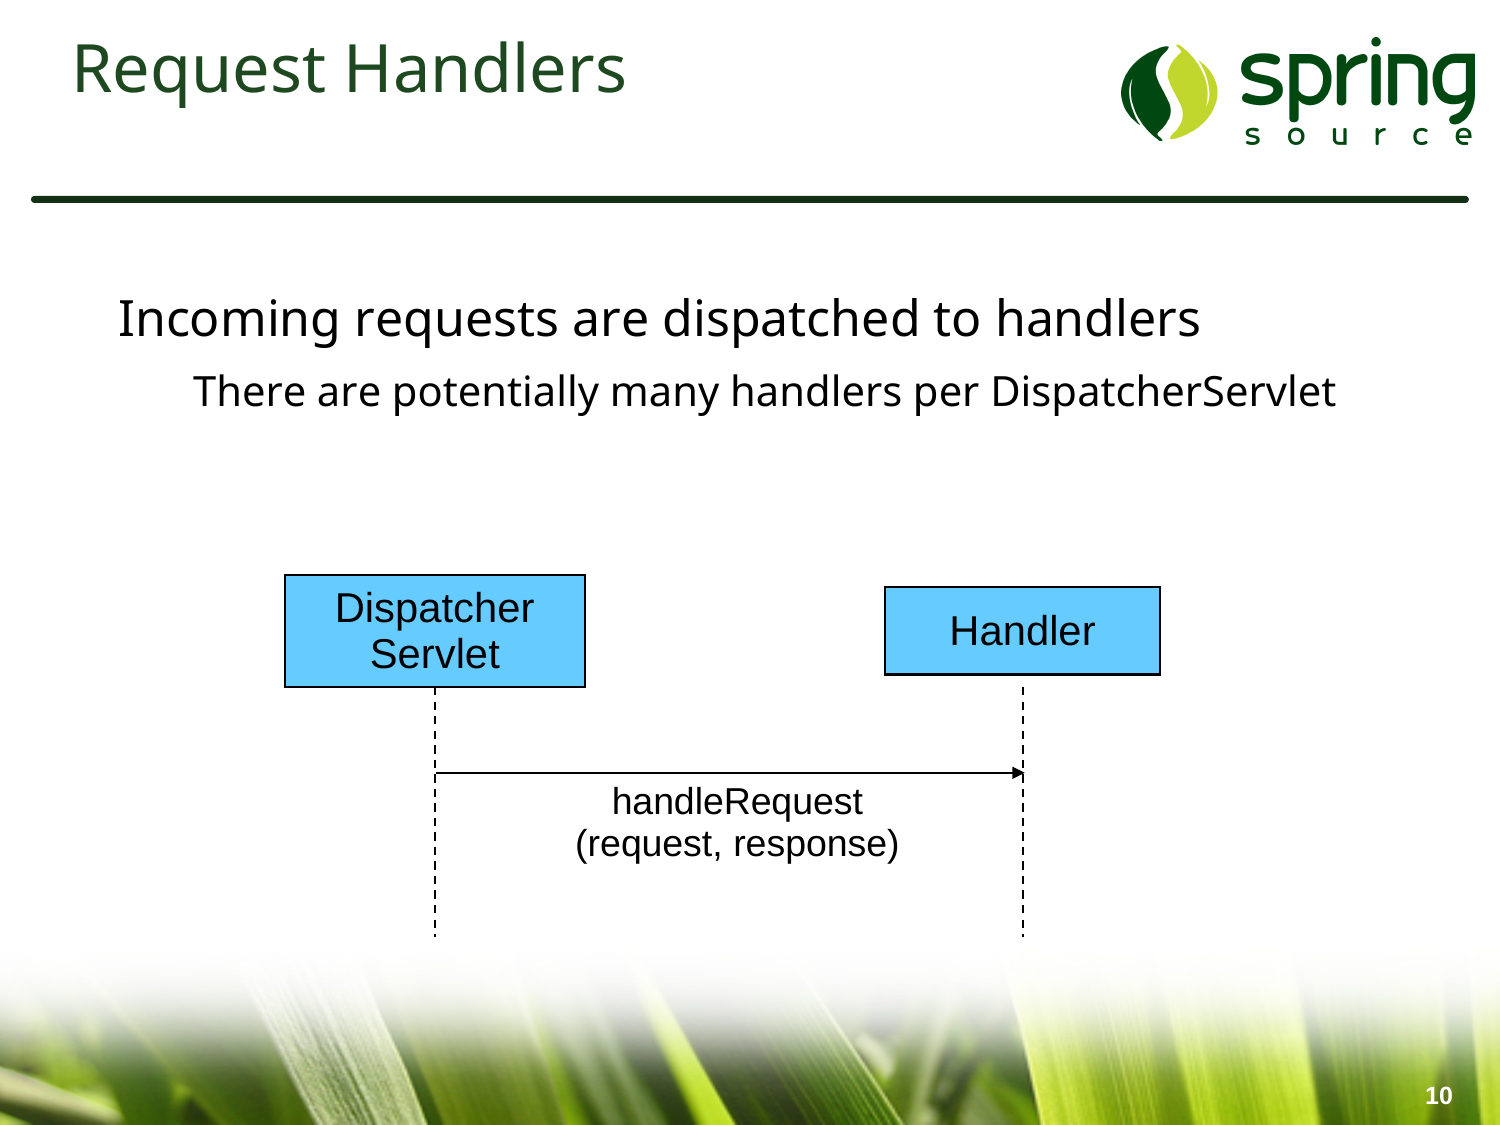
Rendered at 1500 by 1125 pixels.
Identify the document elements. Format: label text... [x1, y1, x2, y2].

text_box Handler [885, 587, 1161, 675]
text_box Dispatcher Servlet [284, 574, 585, 688]
title Request Handlers [56, 13, 1089, 176]
picture [1121, 37, 1475, 145]
picture [0, 944, 1500, 1125]
list Incoming requests are dispatched to handlers There are potentially many handlers per DispatcherServlet [103, 275, 1394, 938]
